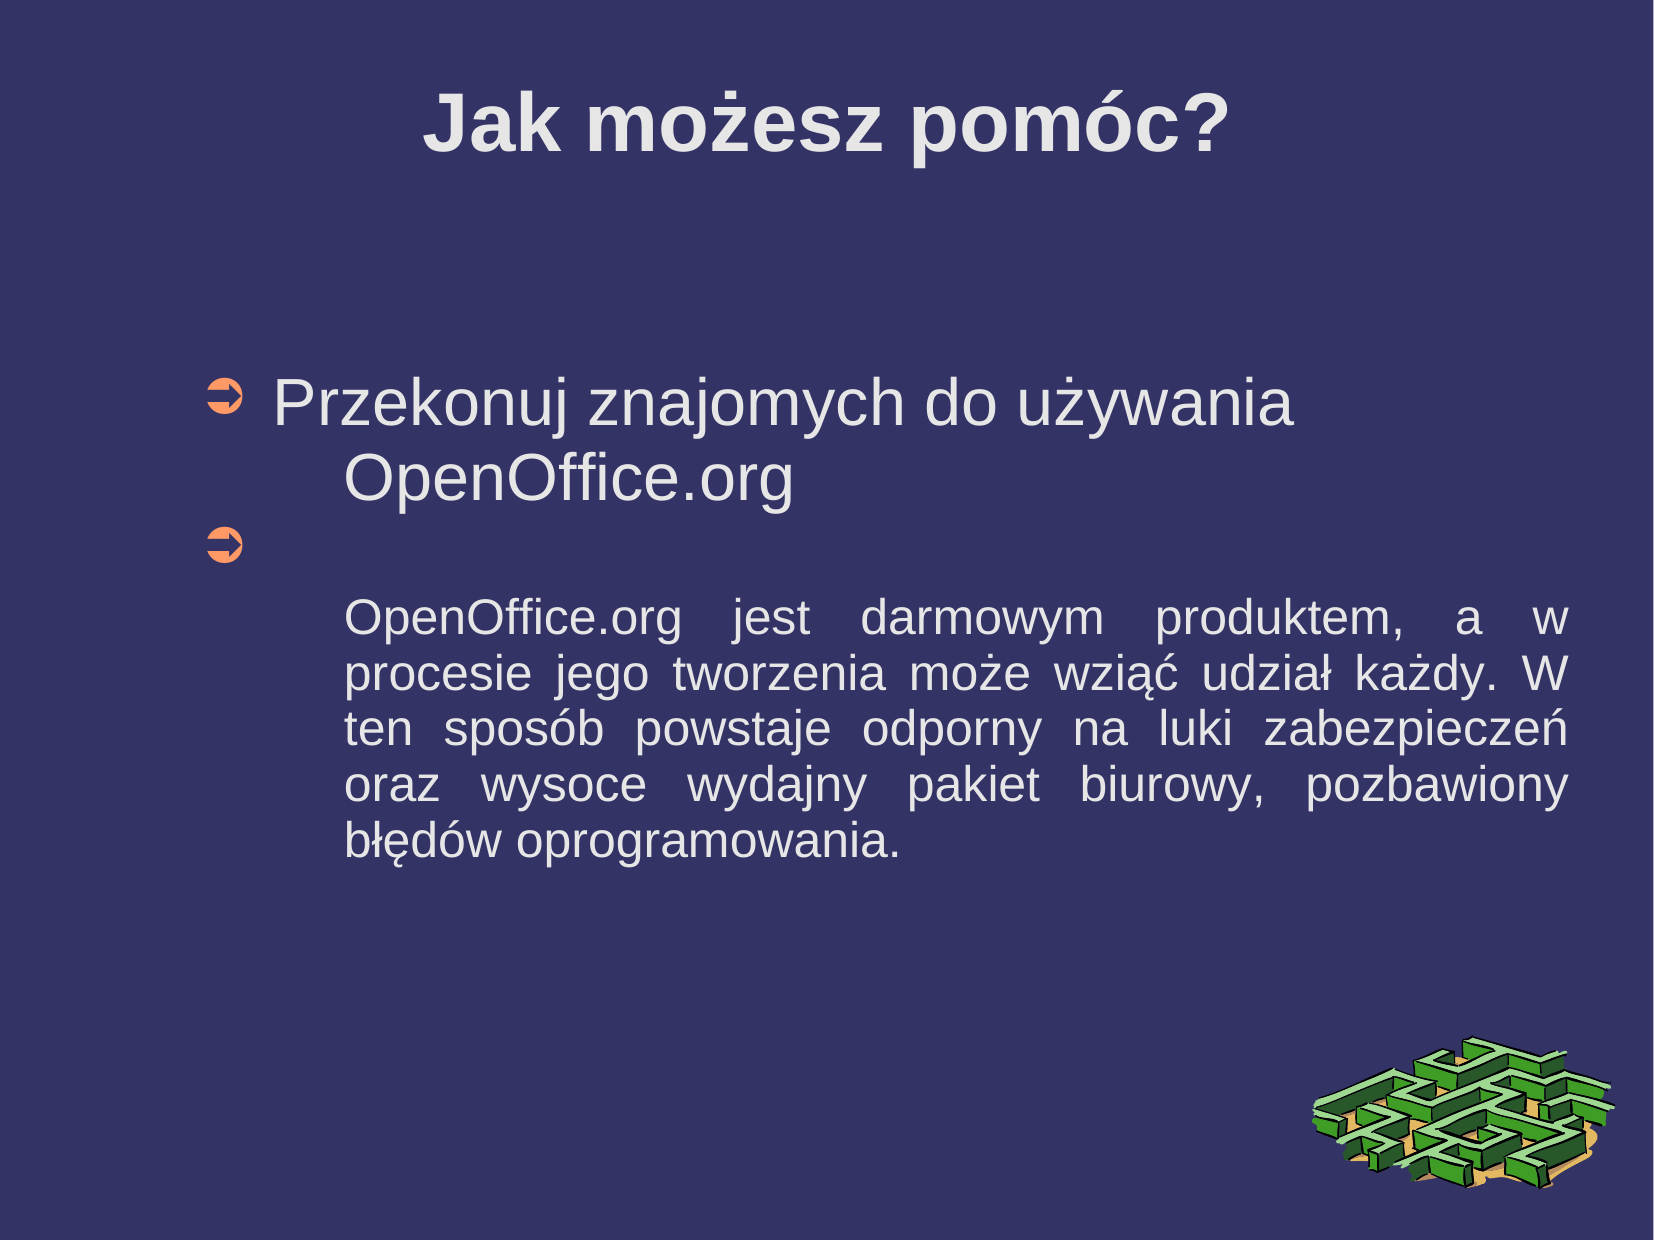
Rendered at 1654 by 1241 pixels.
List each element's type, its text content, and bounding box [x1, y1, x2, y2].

title Jak możesz pomóc? [121, 19, 1534, 227]
list Przekonuj znajomych do używania OpenOffice.org OpenOffice.org jest darmowym produktem, a w procesie jego tworzenia może wziąć udział każdy. W ten sposób powstaje odporny na luki zabezpieczeń oraz wysoce wydajny pakiet biurowy, pozbawiony błędów oprogramowania. [178, 364, 1570, 1147]
